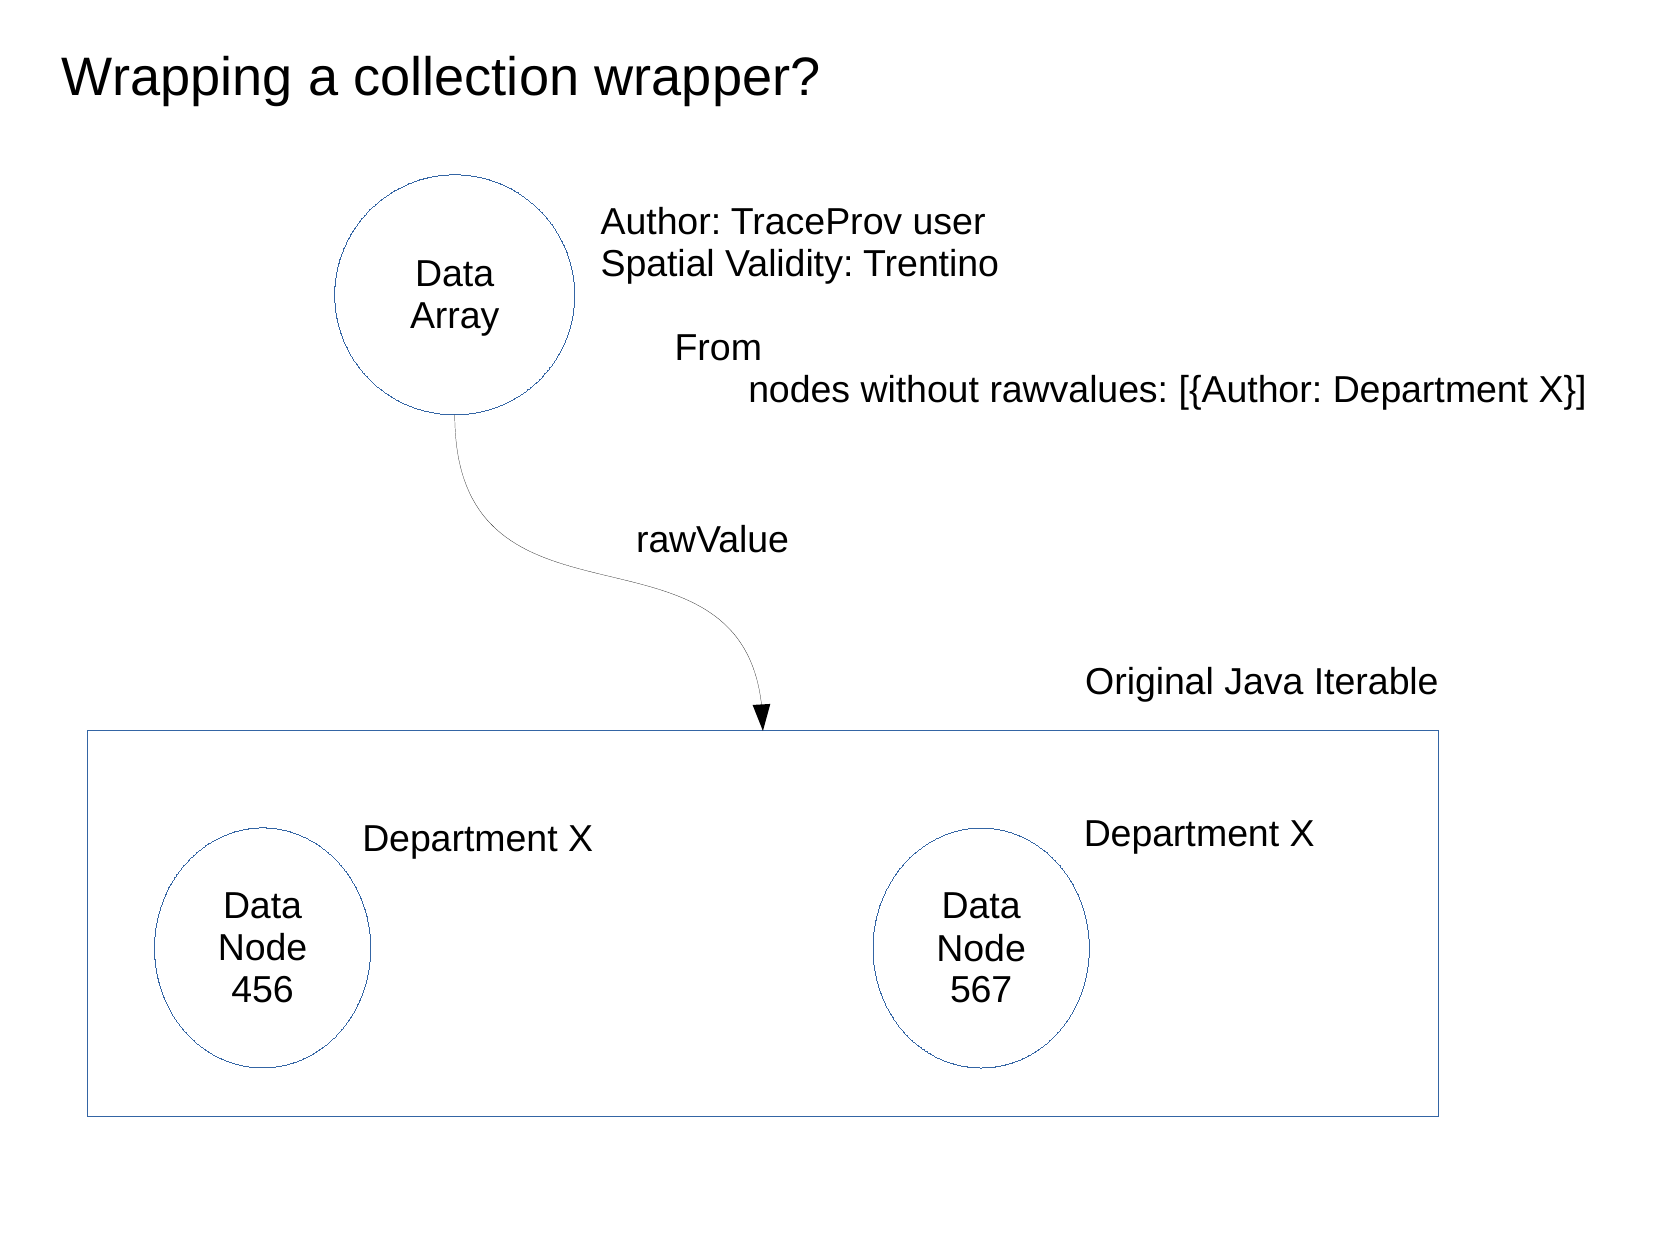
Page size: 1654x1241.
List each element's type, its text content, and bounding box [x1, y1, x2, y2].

text_box [87, 730, 1439, 1117]
text_box Data Array [334, 174, 575, 415]
text_box Data Node 567 [873, 828, 1090, 1069]
text_box Wrapping a collection wrapper? [47, 38, 837, 115]
text_box Department X [1068, 804, 1425, 862]
text_box Original Java Iterable [1070, 610, 1474, 710]
text_box Author: TraceProv user Spatial Validity: Trentino From nodes without rawvalues: [{Author: Department X}] [585, 193, 1602, 461]
text_box Department X [347, 809, 680, 867]
text_box Data Node 456 [154, 827, 371, 1068]
text_box rawValue [621, 511, 804, 569]
